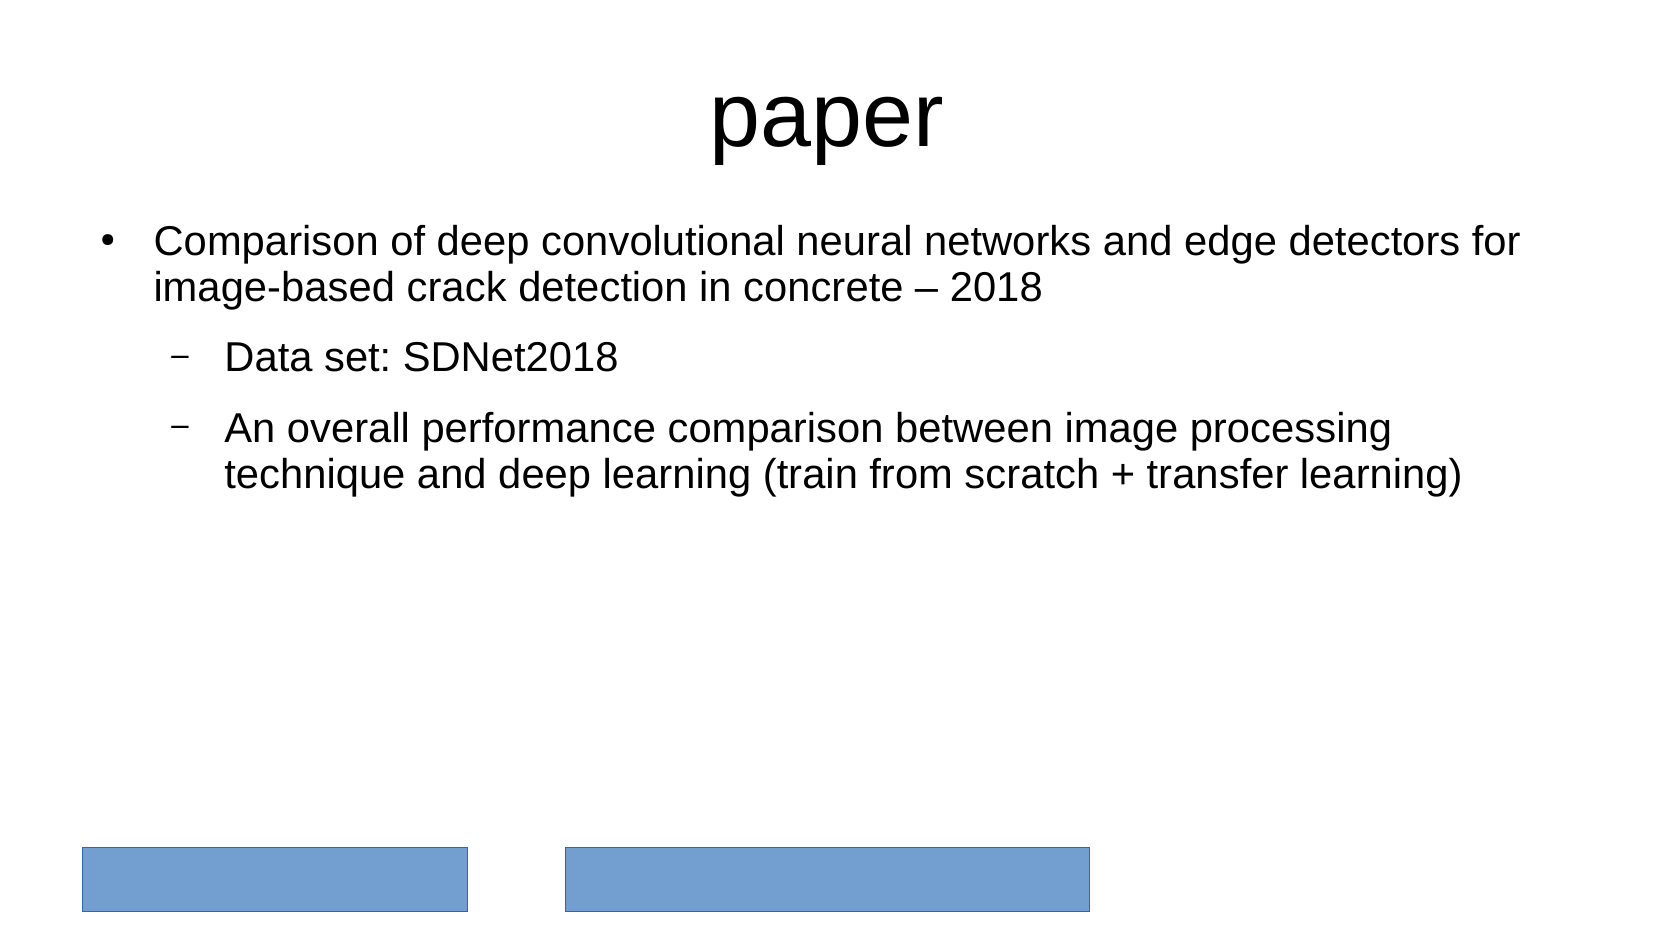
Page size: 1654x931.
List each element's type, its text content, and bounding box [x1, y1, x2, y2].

title paper [82, 37, 1571, 193]
list Comparison of deep convolutional neural networks and edge detectors for image-based crack detection in concrete – 2018 Data set: SDNet2018 An overall performance comparison between image processing technique and deep learning (train from scratch + transfer learning) [82, 217, 1571, 758]
